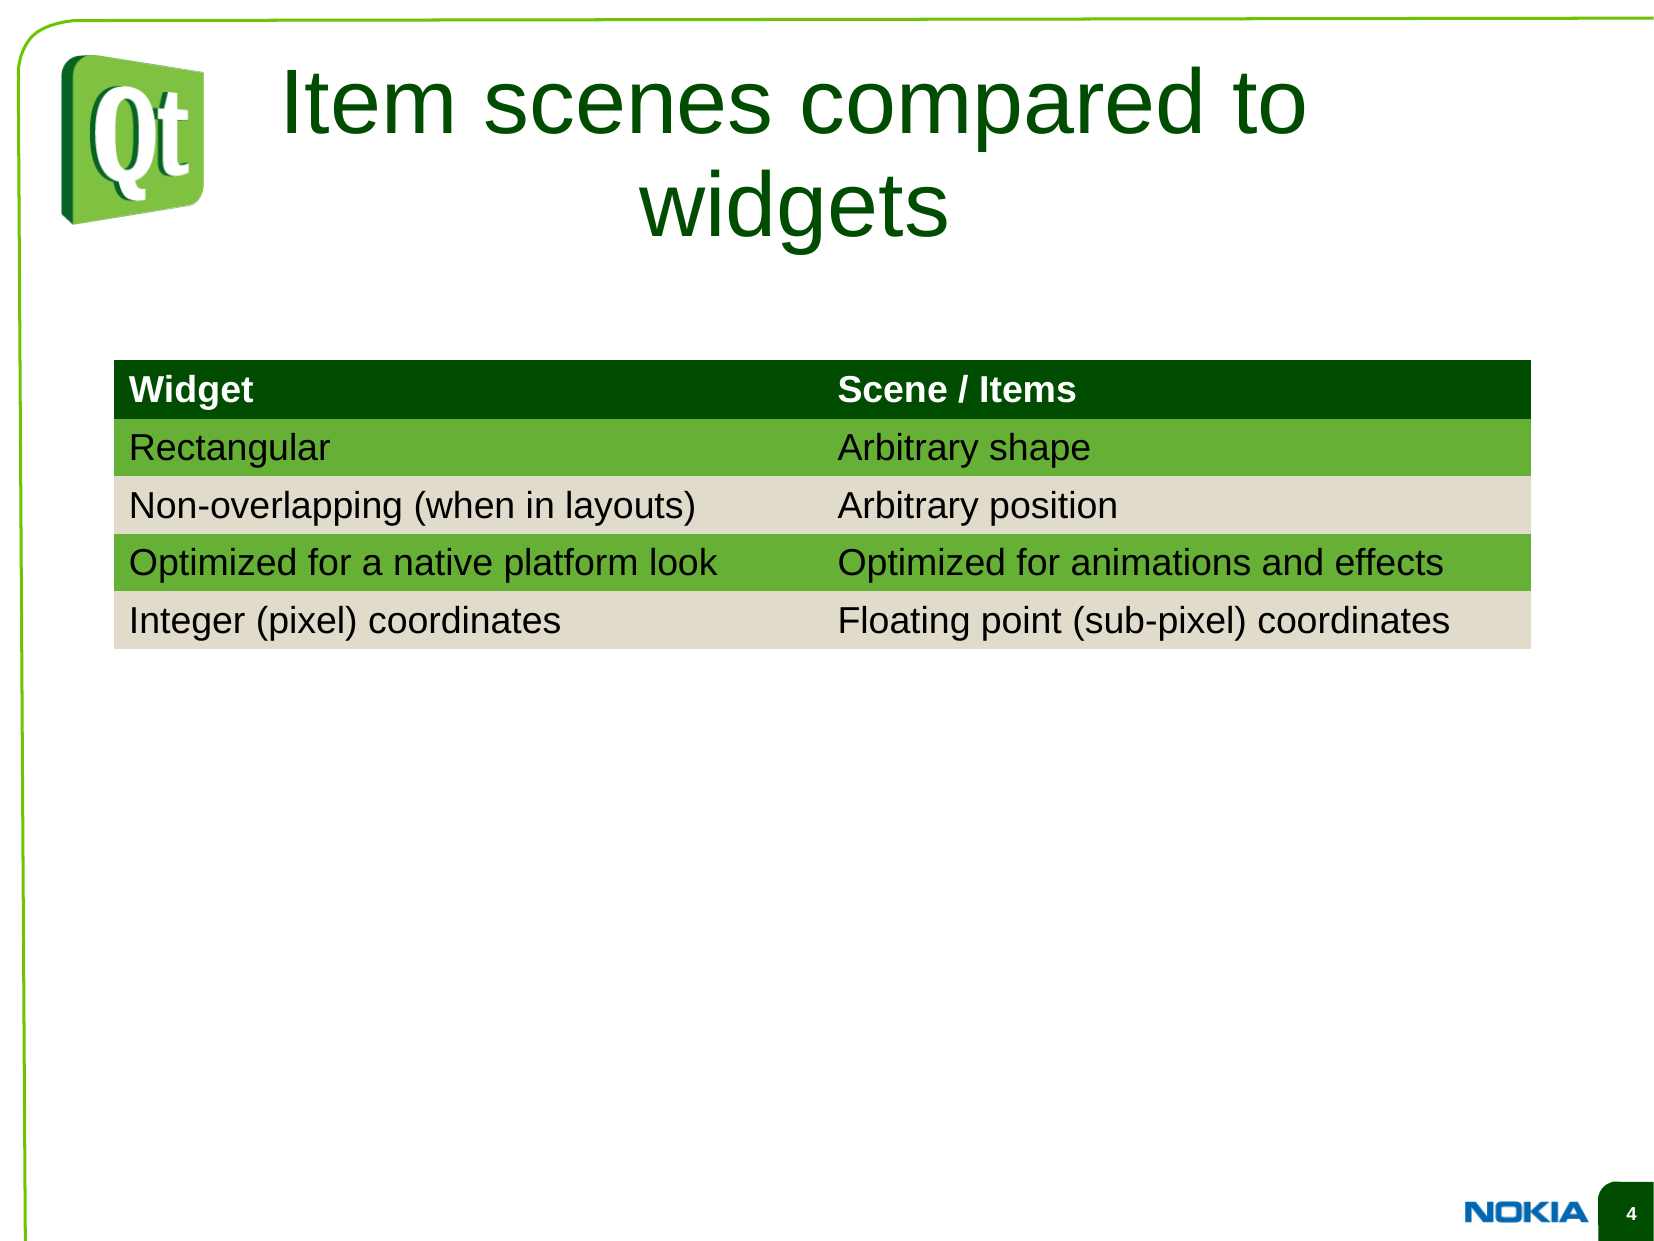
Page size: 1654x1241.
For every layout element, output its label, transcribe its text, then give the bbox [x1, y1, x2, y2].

table_header Widget [114, 360, 823, 419]
picture [1465, 1201, 1589, 1223]
table_cell Rectangular [114, 419, 823, 476]
table_cell Optimized for animations and effects [823, 534, 1531, 591]
table_cell Floating point (sub-pixel) coordinates [823, 591, 1531, 649]
title Item scenes compared to widgets [257, 49, 1333, 257]
table_cell Integer (pixel) coordinates [114, 591, 823, 649]
table_cell Optimized for a native platform look [114, 534, 823, 591]
table_header Scene / Items [823, 360, 1531, 419]
table_cell Arbitrary shape [823, 419, 1531, 476]
picture [61, 55, 204, 225]
table_cell Non-overlapping (when in layouts) [114, 476, 823, 534]
table_cell Arbitrary position [823, 476, 1531, 534]
